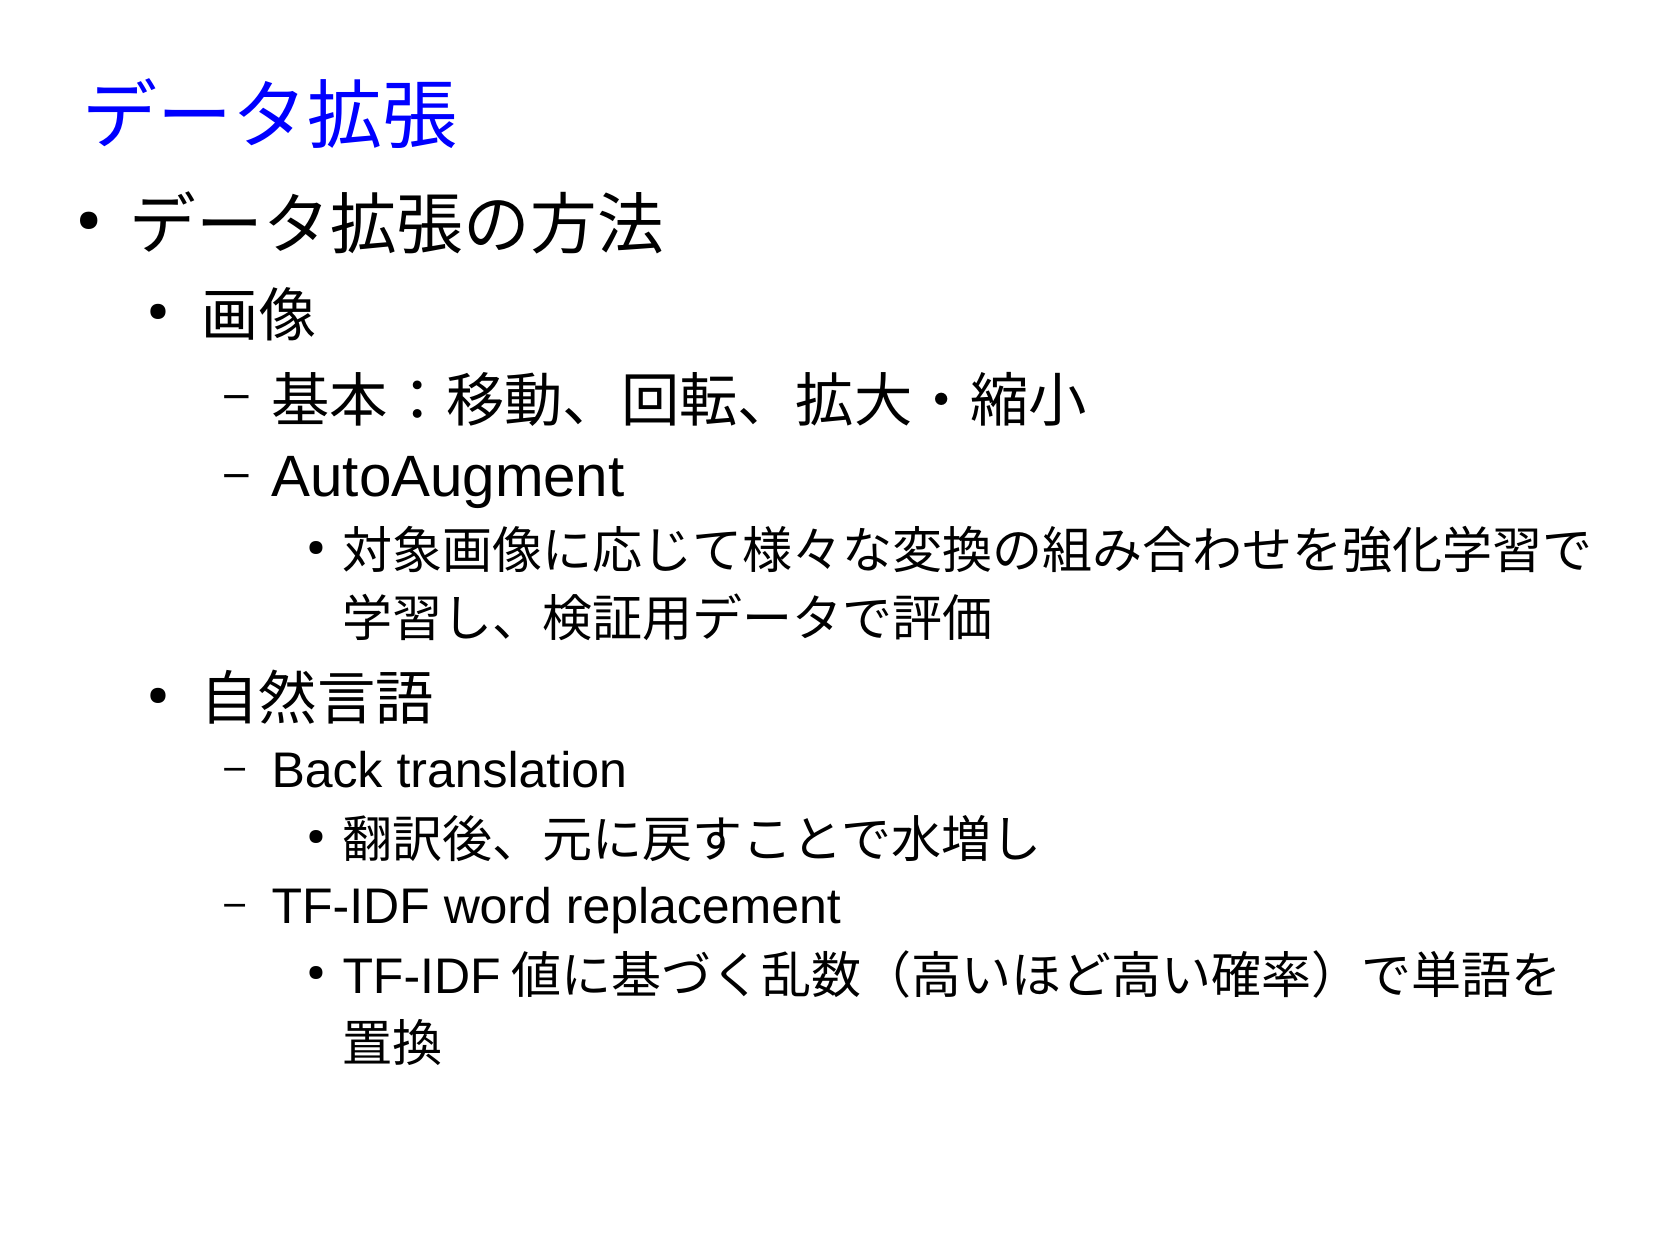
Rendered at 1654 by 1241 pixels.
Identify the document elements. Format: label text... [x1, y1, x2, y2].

title データ拡張 [82, 49, 1571, 177]
list データ拡張の方法 画像 基本：移動、回転、拡大・縮小 AutoAugment 対象画像に応じて様々な変換の組み合わせを強化学習で学習し、検証用データで評価 自然言語 Back translation 翻訳後、元に戻すことで水増し TF-IDF word replacement TF-IDF値に基づく乱数（高いほど高い確率）で単語を置換 [59, 177, 1595, 1145]
